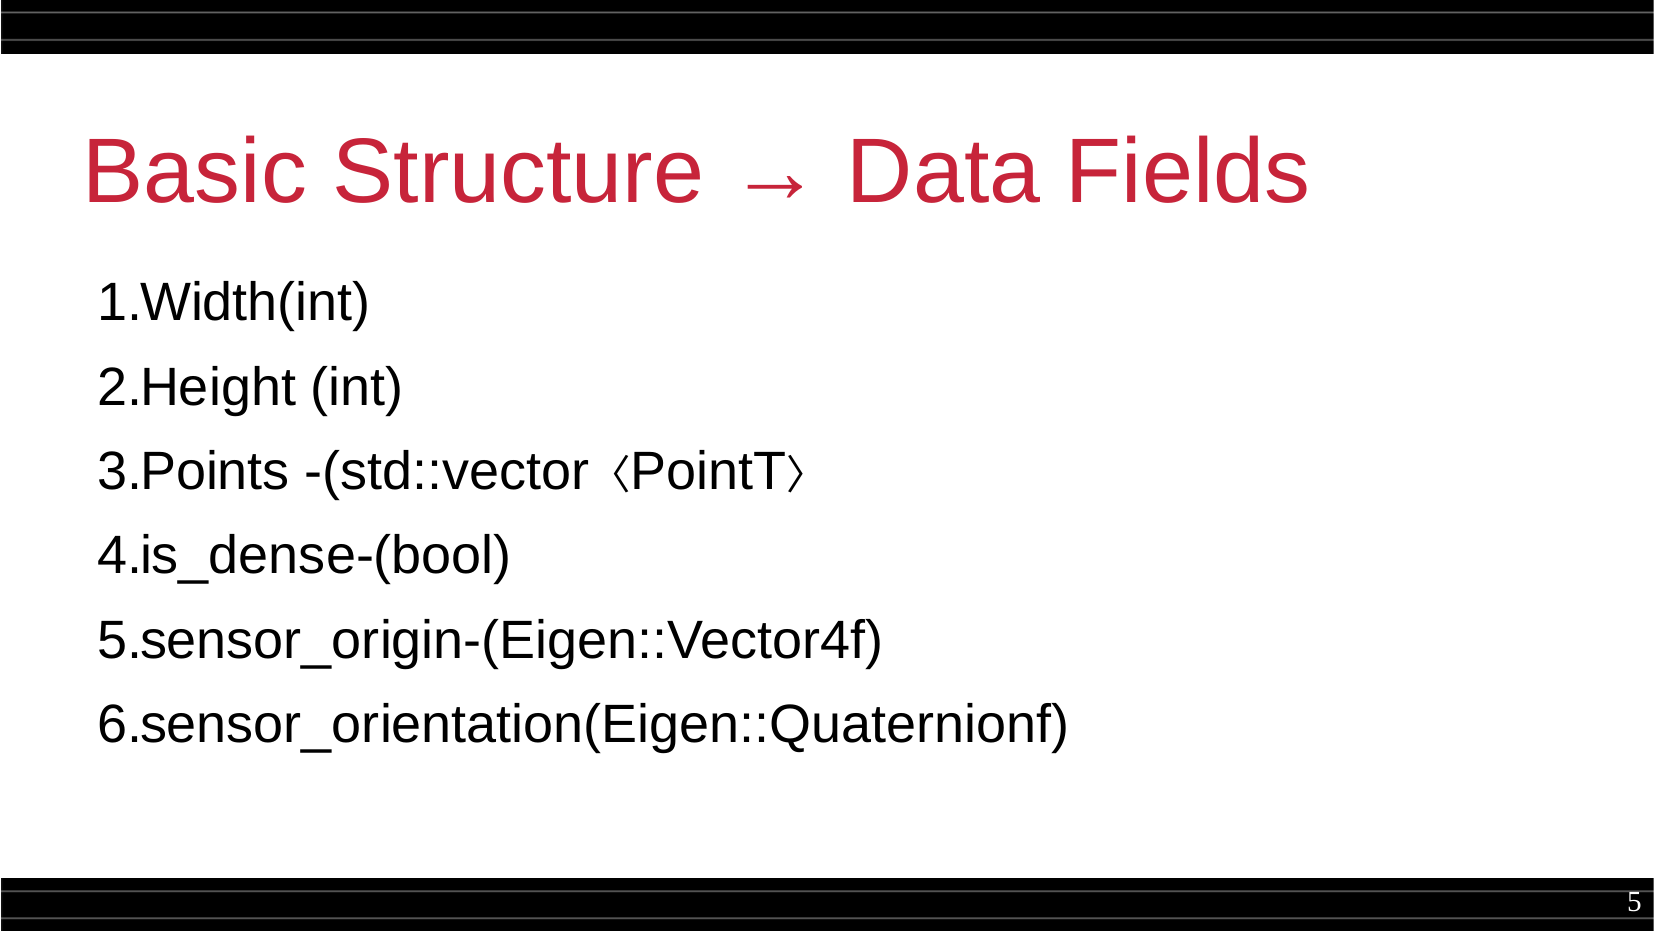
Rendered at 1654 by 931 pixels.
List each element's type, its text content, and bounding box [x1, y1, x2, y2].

picture [1, 0, 1654, 54]
picture [1, 878, 1654, 931]
list Width(int) Height (int) Points -(std::vector〈PointT〉 is_dense-(bool) sensor_origin-(Eigen::Vector4f) sensor_orientation(Eigen::Quaternionf) [82, 271, 1571, 758]
title Basic Structure → Data Fields [82, 92, 1571, 249]
